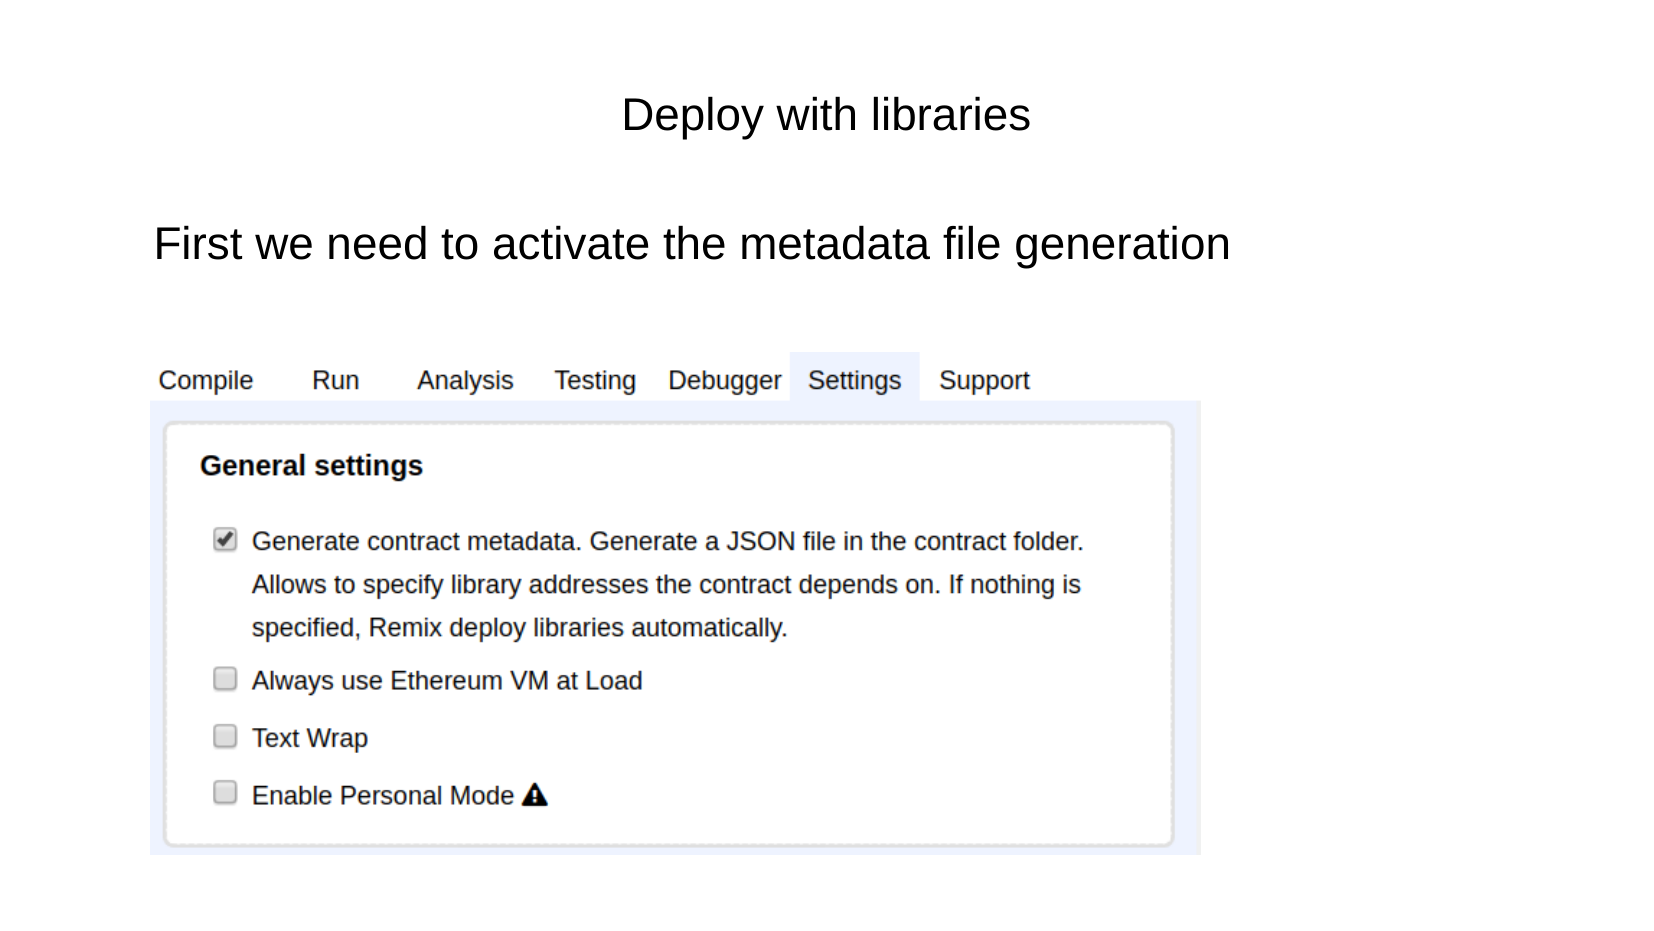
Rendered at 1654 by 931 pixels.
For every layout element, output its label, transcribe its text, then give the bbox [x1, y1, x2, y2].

list First we need to activate the metadata file generation [82, 217, 1571, 758]
picture [150, 352, 1201, 856]
title Deploy with libraries [82, 37, 1571, 193]
